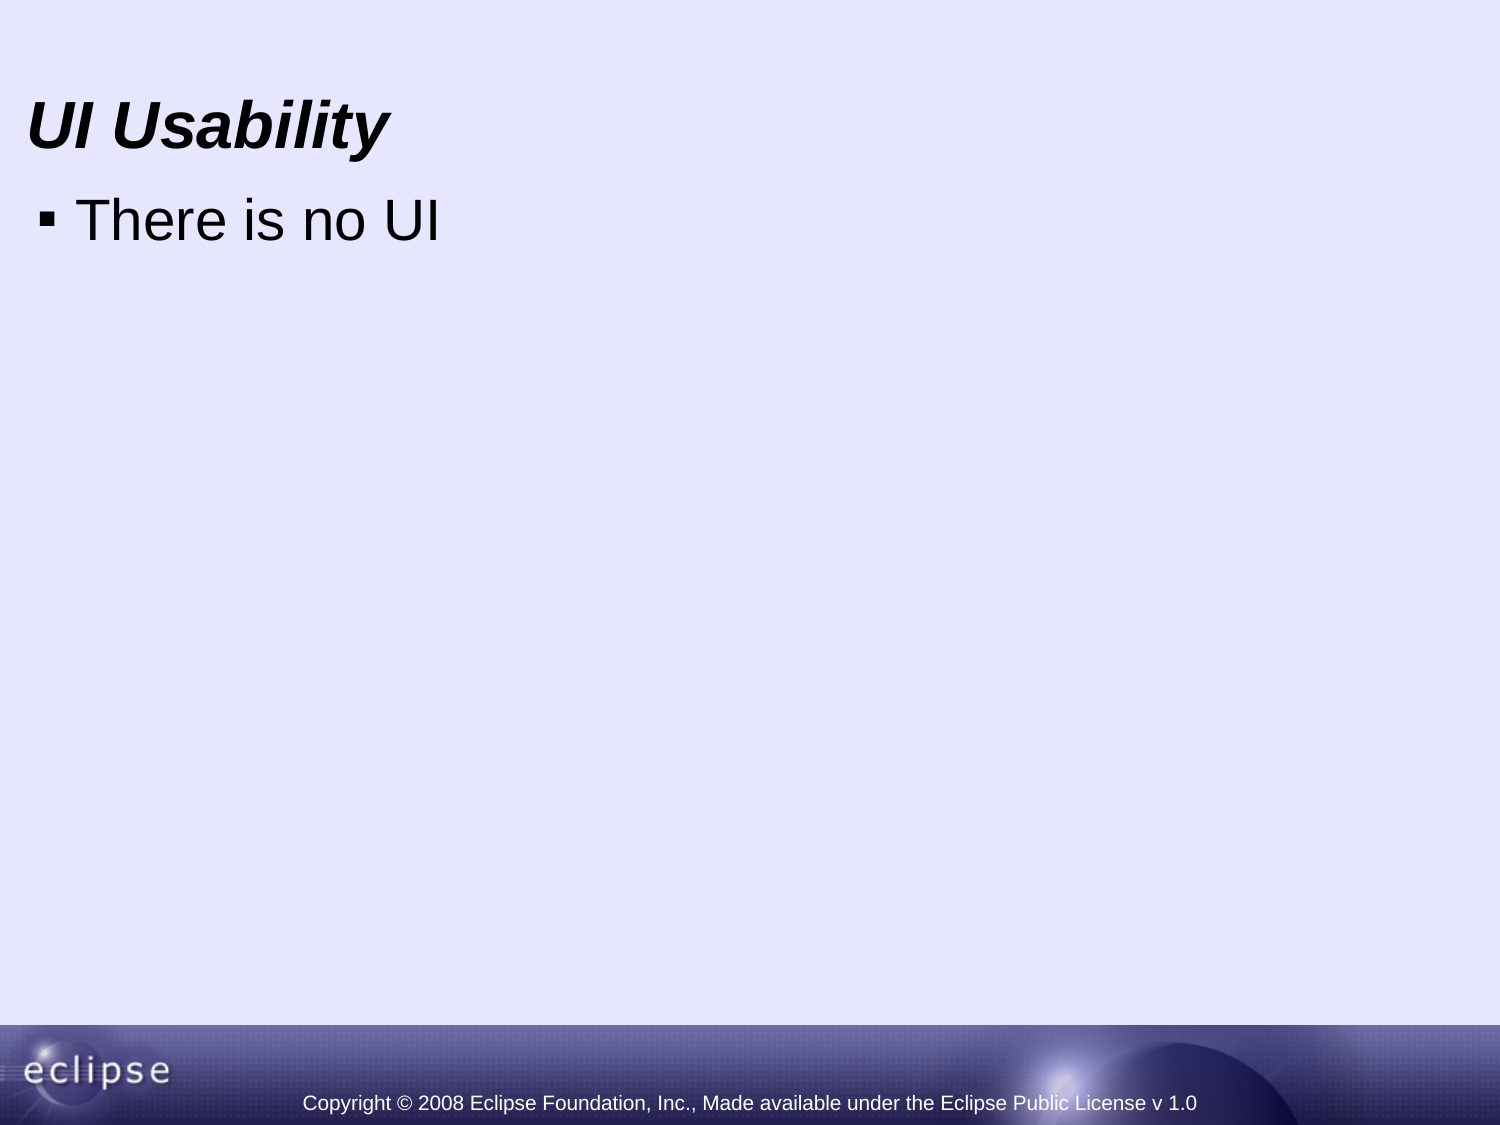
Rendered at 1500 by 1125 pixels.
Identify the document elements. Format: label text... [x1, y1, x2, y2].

title UI Usability [26, 84, 1474, 172]
picture [0, 1025, 1500, 1125]
list There is no UI [37, 187, 1463, 1021]
